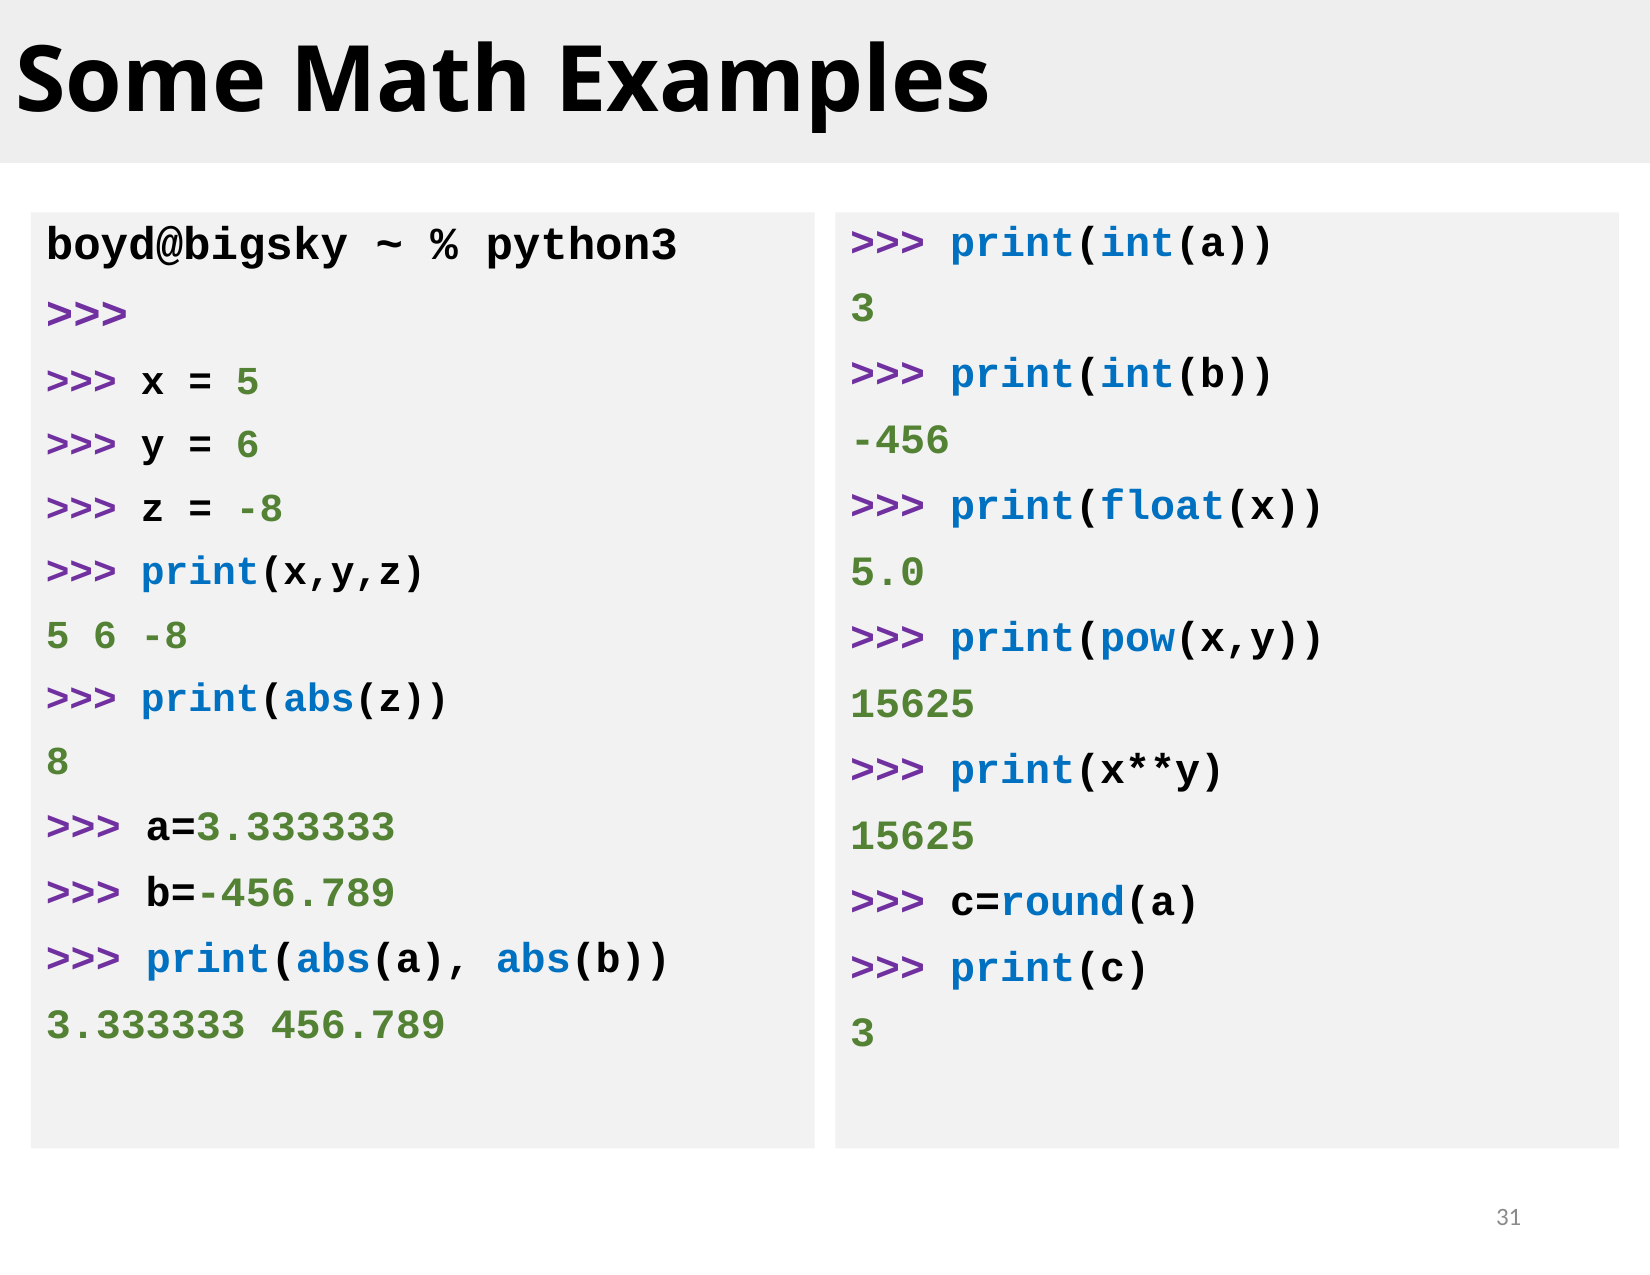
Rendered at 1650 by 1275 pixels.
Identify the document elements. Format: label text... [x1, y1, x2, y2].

list >>> print(int(a)) 3 >>> print(int(b)) -456 >>> print(float(x)) 5.0 >>> print(pow(x,y)) 15625 >>> print(x**y) 15625 >>> c=round(a) >>> print(c) 3 [835, 212, 1619, 1149]
list boyd@bigsky ~ % python3 >>> >>> x = 5 >>> y = 6 >>> z = -8 >>> print(x,y,z) 5 6 -8 >>> print(abs(z)) 8 >>> a=3.333333 >>> b=-456.789 >>> print(abs(a), abs(b)) 3.333333 456.789 [30, 212, 815, 1149]
title Some Math Examples [0, 0, 1650, 163]
